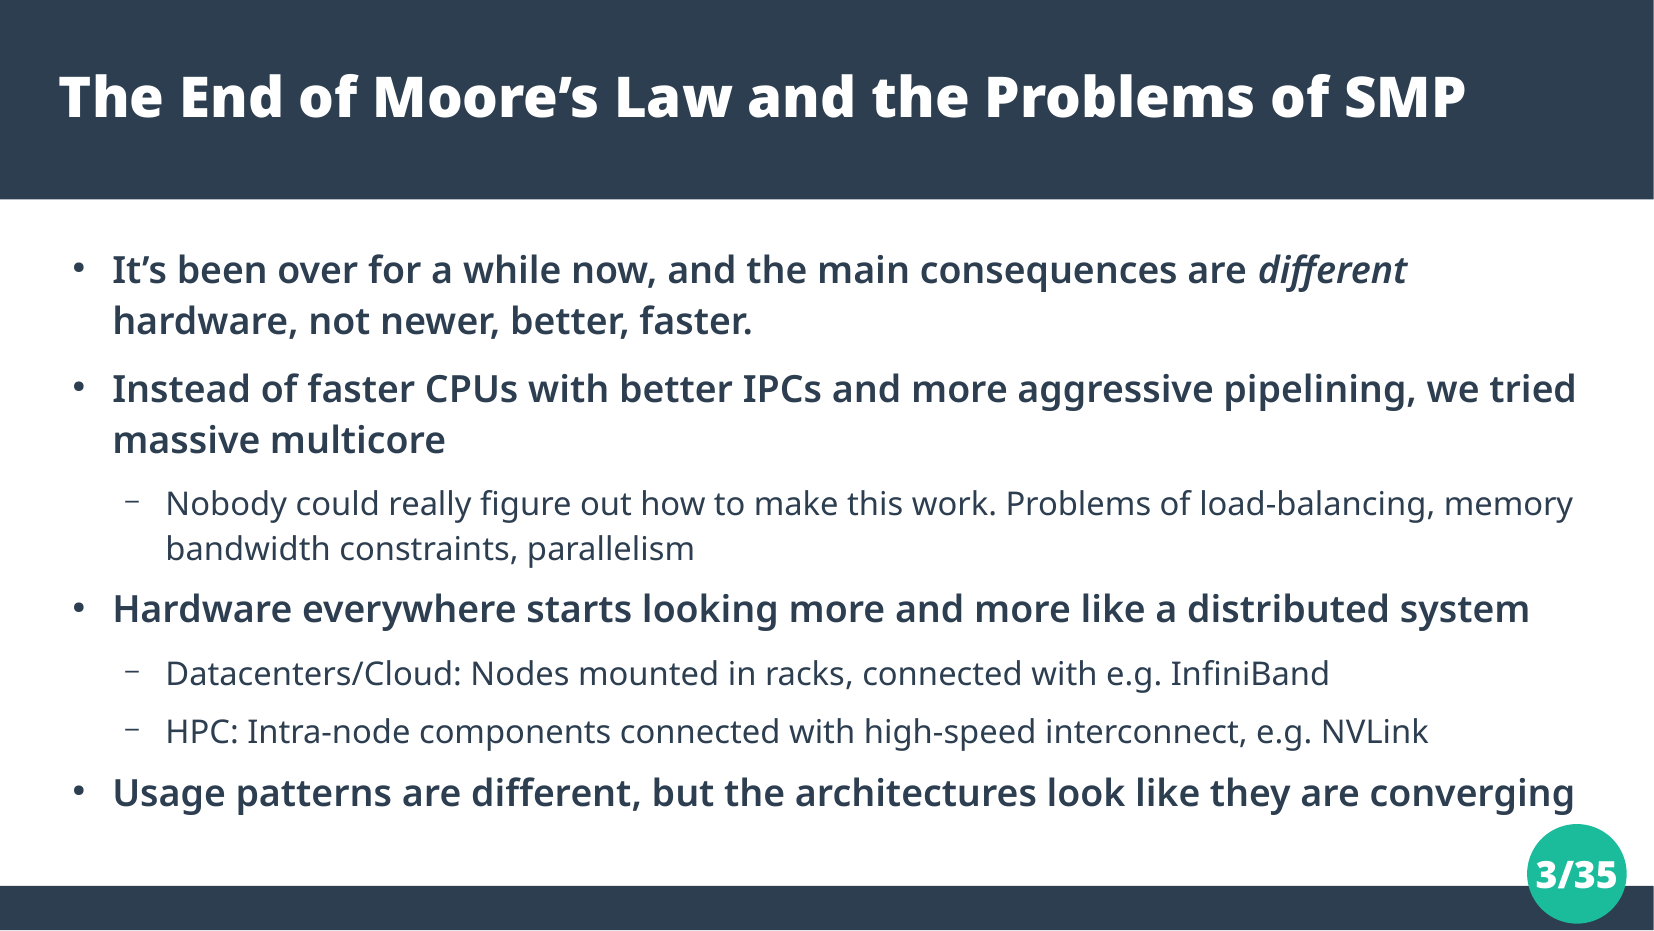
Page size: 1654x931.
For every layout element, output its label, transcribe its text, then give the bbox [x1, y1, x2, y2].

title The End of Moore’s Law and the Problems of SMP [59, 37, 1595, 155]
list It’s been over for a while now, and the main consequences are different hardware, not newer, better, faster. Instead of faster CPUs with better IPCs and more aggressive pipelining, we tried massive multicore Nobody could really figure out how to make this work. Problems of load-balancing, memory bandwidth constraints, parallelism Hardware everywhere starts looking more and more like a distributed system Datacenters/Cloud: Nodes mounted in racks, connected with e.g. InfiniBand HPC: Intra-node components connected with high-speed interconnect, e.g. NVLink Usage patterns are different, but the architectures look like they are converging [59, 243, 1595, 864]
